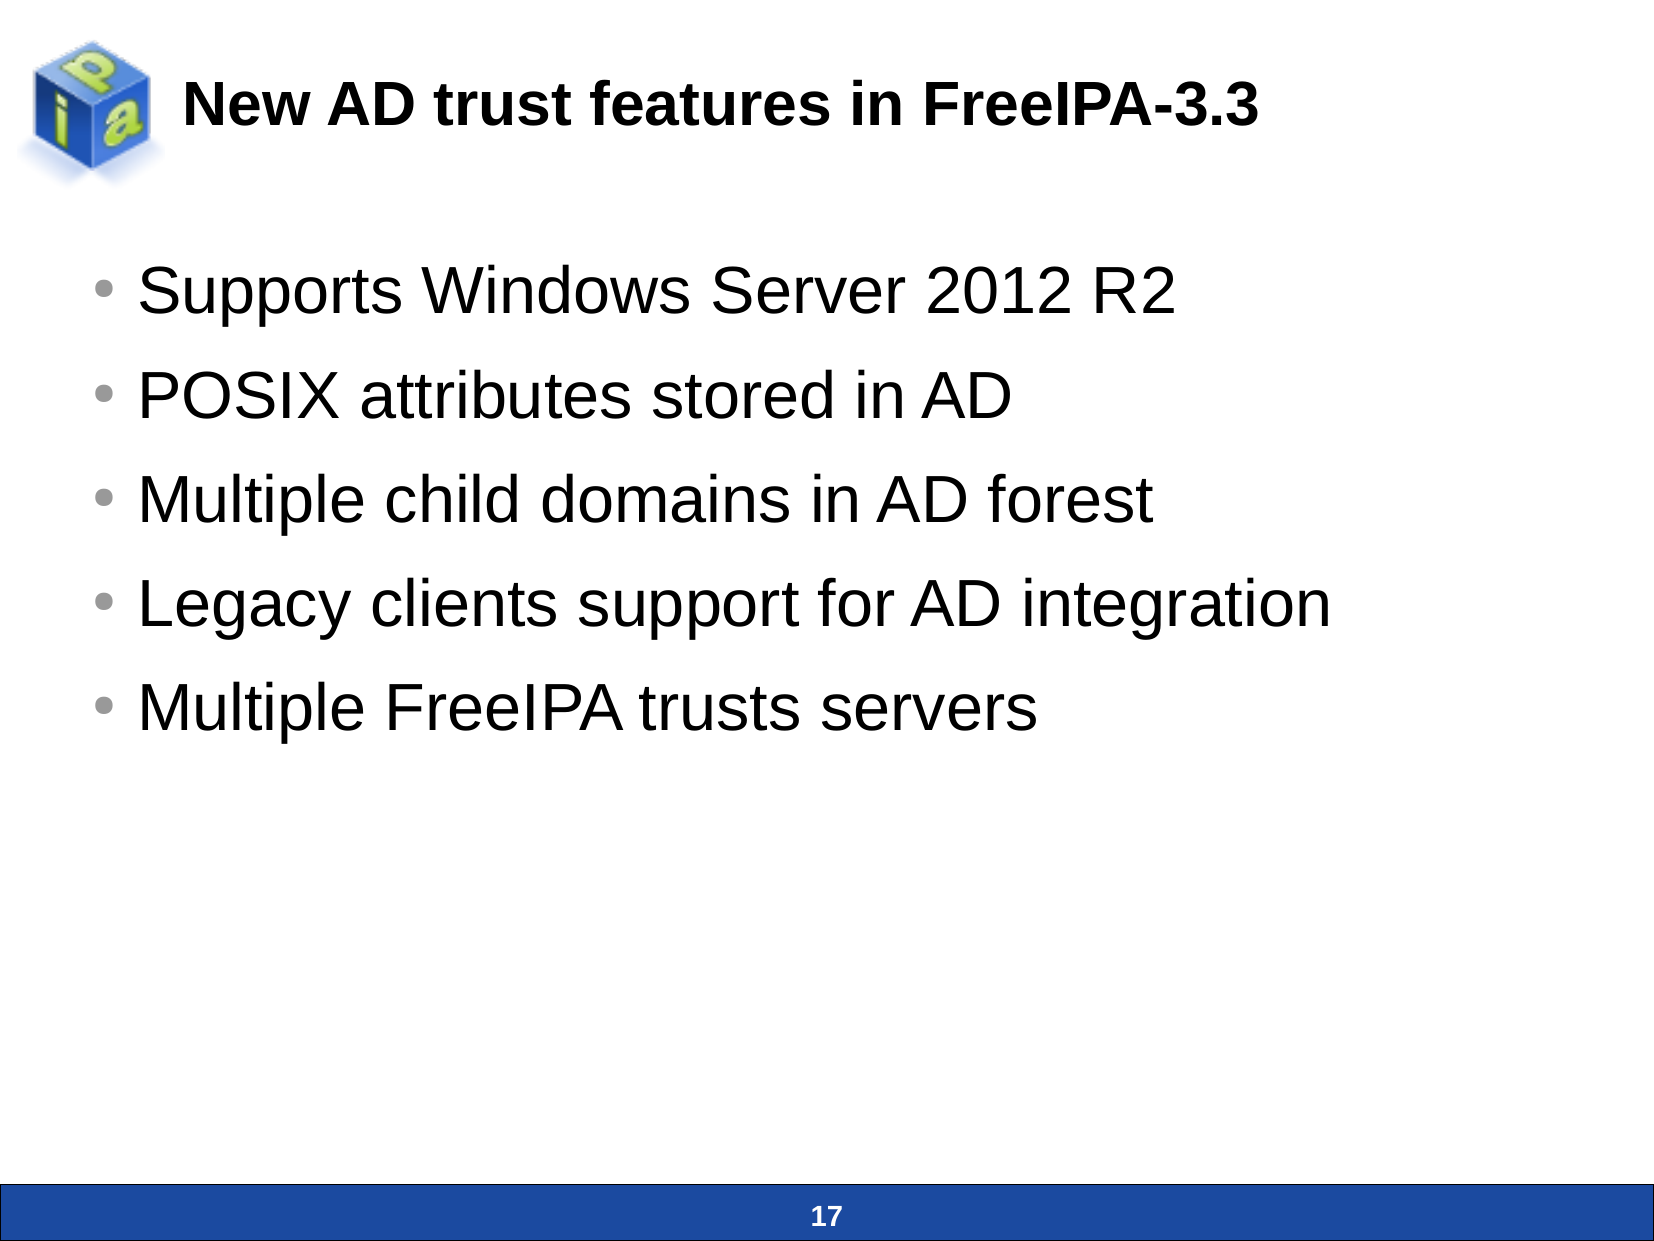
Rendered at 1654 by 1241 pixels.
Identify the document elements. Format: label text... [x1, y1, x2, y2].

title New AD trust features in FreeIPA-3.3 [182, 31, 1579, 177]
list Supports Windows Server 2012 R2 POSIX attributes stored in AD Multiple child domains in AD forest Legacy clients support for AD integration Multiple FreeIPA trusts servers [77, 253, 1566, 973]
picture [17, 34, 165, 193]
